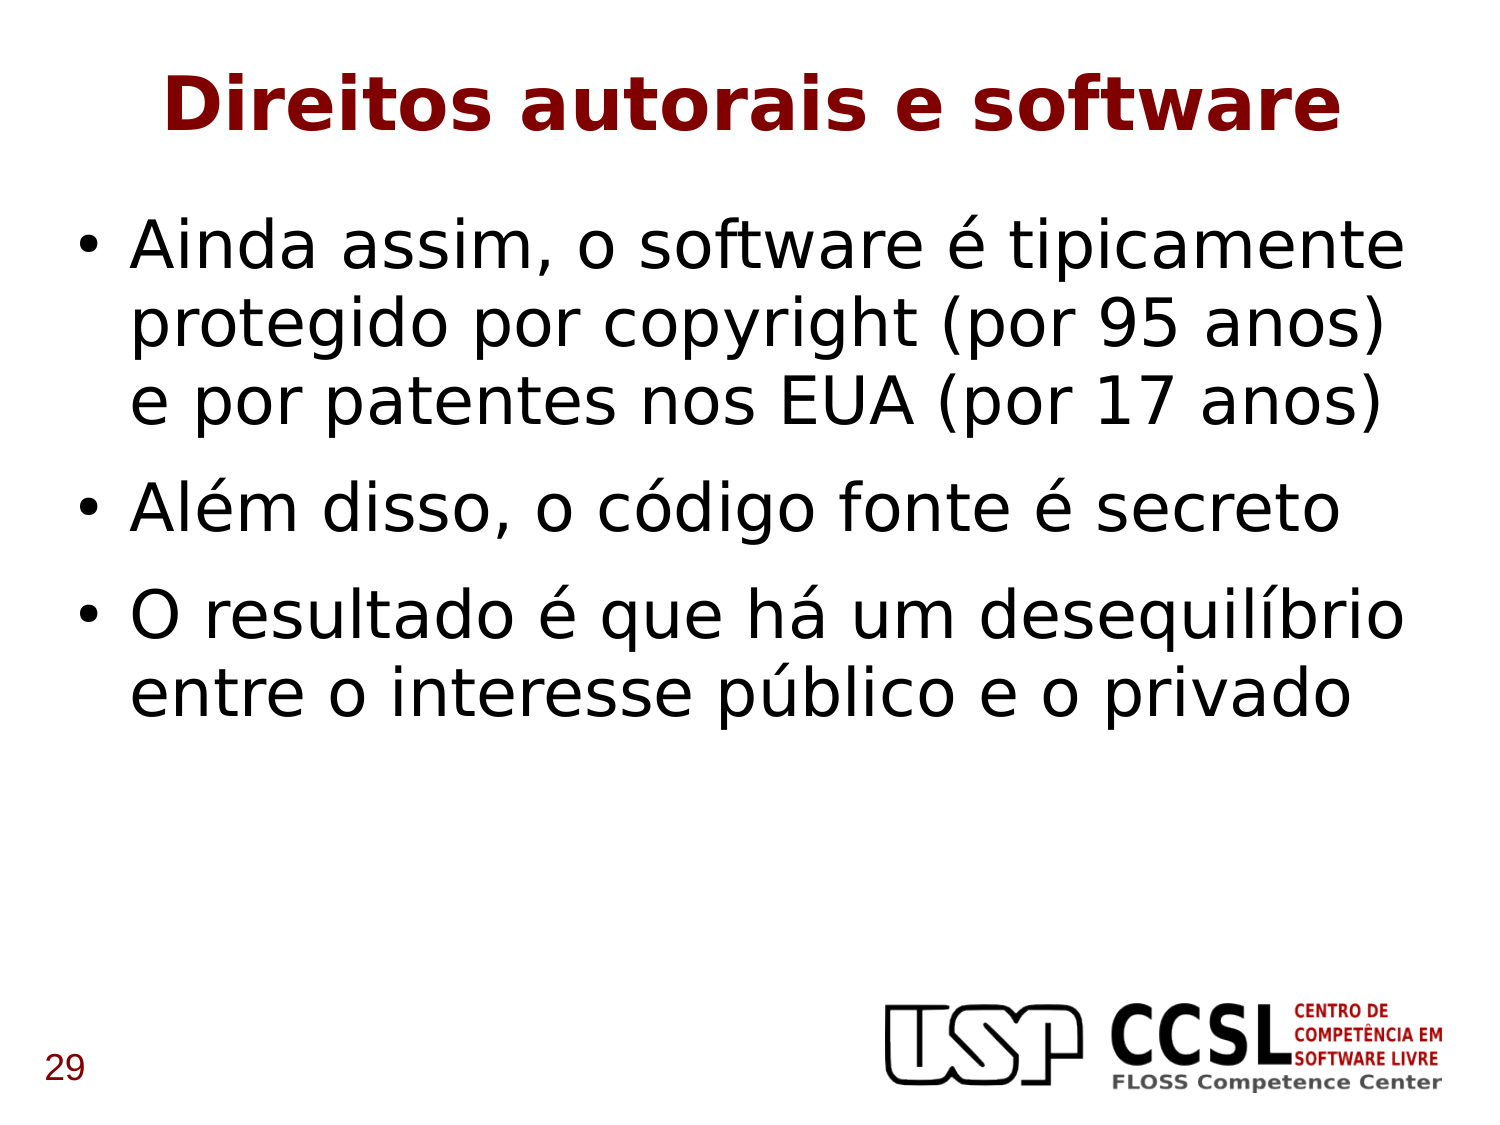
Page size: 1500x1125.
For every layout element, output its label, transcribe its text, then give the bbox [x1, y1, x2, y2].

picture [885, 1003, 1442, 1093]
list Ainda assim, o software é tipicamente protegido por copyright (por 95 anos) e por patentes nos EUA (por 17 anos) Além disso, o código fonte é secreto O resultado é que há um desequilíbrio entre o interesse público e o privado [59, 206, 1447, 950]
title Direitos autorais e software [59, 29, 1447, 180]
